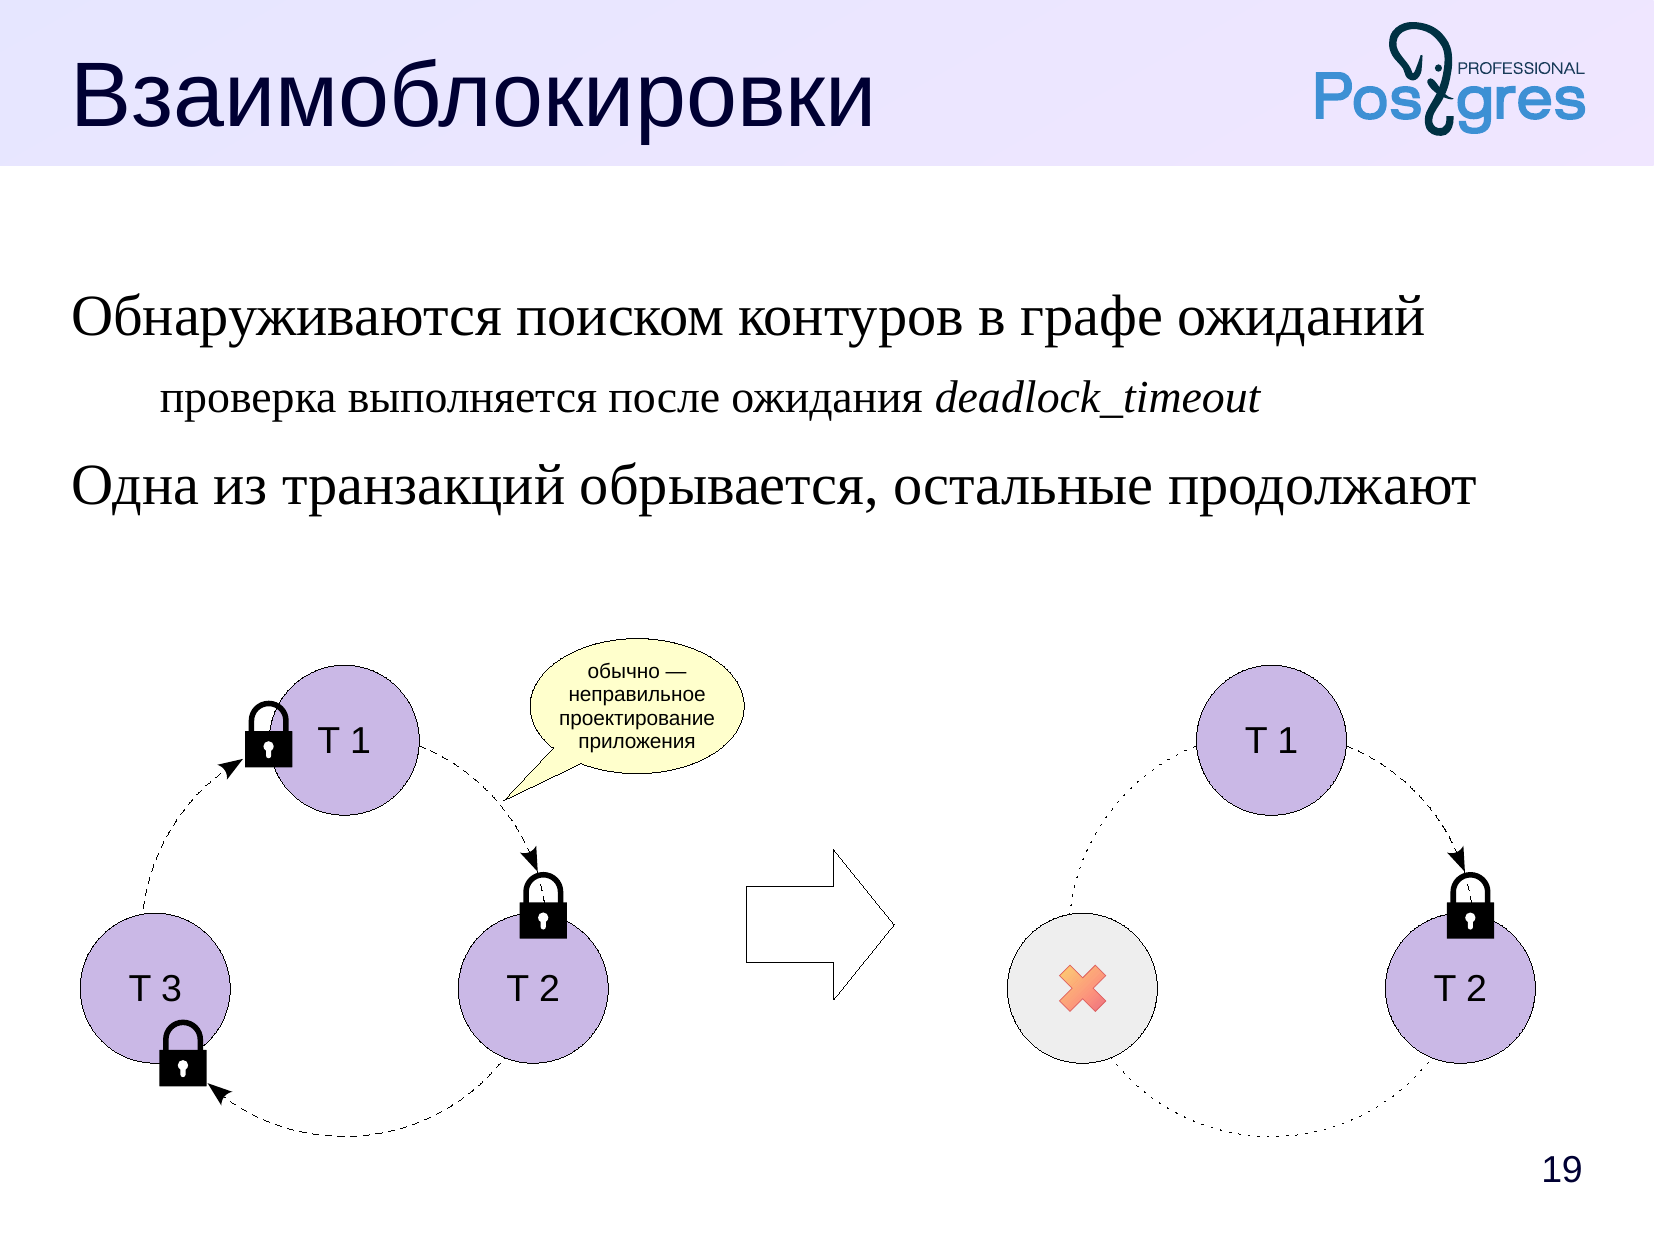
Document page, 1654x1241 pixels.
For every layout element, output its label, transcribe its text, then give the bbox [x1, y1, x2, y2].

text_box [177, 1060, 189, 1078]
picture [1446, 872, 1495, 939]
text_box T 2 [1385, 914, 1536, 1064]
picture [245, 700, 293, 768]
text_box T 2 [458, 914, 609, 1064]
text_box [263, 741, 274, 759]
text_box обычно — неправильное проектирование приложения [503, 638, 745, 801]
list Обнаруживаются поиском контуров в графе ожиданий проверка выполняется после ожидания deadlock_timeout Одна из транзакций обрывается, остальные продолжают [71, 283, 1584, 1141]
text_box T 1 [1196, 665, 1347, 816]
text_box T 3 [80, 913, 231, 1064]
text_box [1465, 912, 1476, 930]
text_box [538, 912, 549, 930]
picture [159, 1019, 207, 1087]
text_box [746, 849, 895, 1000]
text_box [142, 746, 536, 1137]
title Взаимоблокировки [70, 43, 1241, 147]
text_box [945, 642, 1500, 1237]
text_box T 1 [274, 665, 420, 816]
picture [1042, 948, 1123, 1029]
picture [519, 871, 567, 939]
